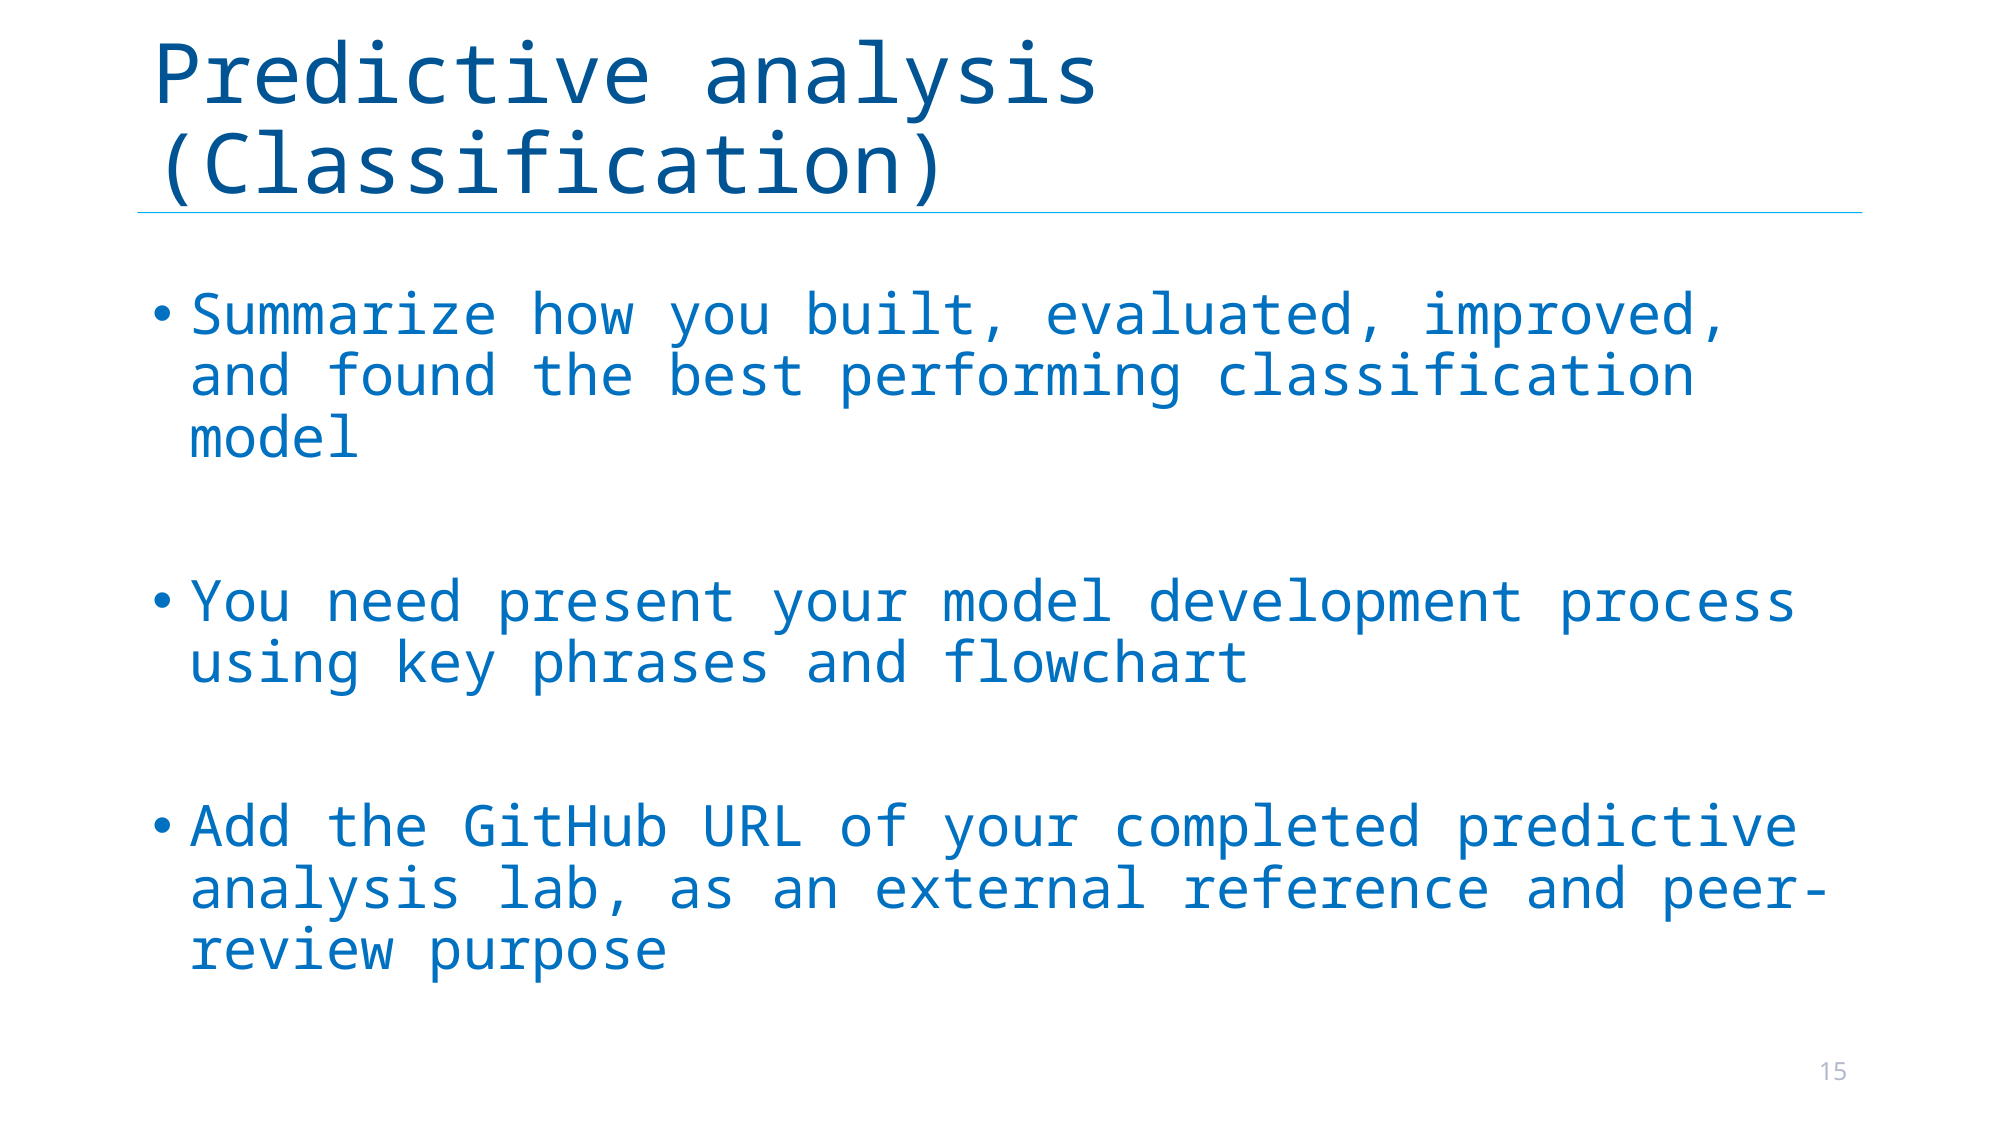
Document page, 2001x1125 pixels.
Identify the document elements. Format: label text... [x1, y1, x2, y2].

list Summarize how you built, evaluated, improved, and found the best performing classification model You need present your model development process using key phrases and flowchart Add the GitHub URL of your completed predictive analysis lab, as an external reference and peer-review purpose [137, 277, 1863, 992]
title Predictive analysis (Classification) [137, 13, 1863, 231]
slide_number 36 [1412, 1042, 1863, 1103]
